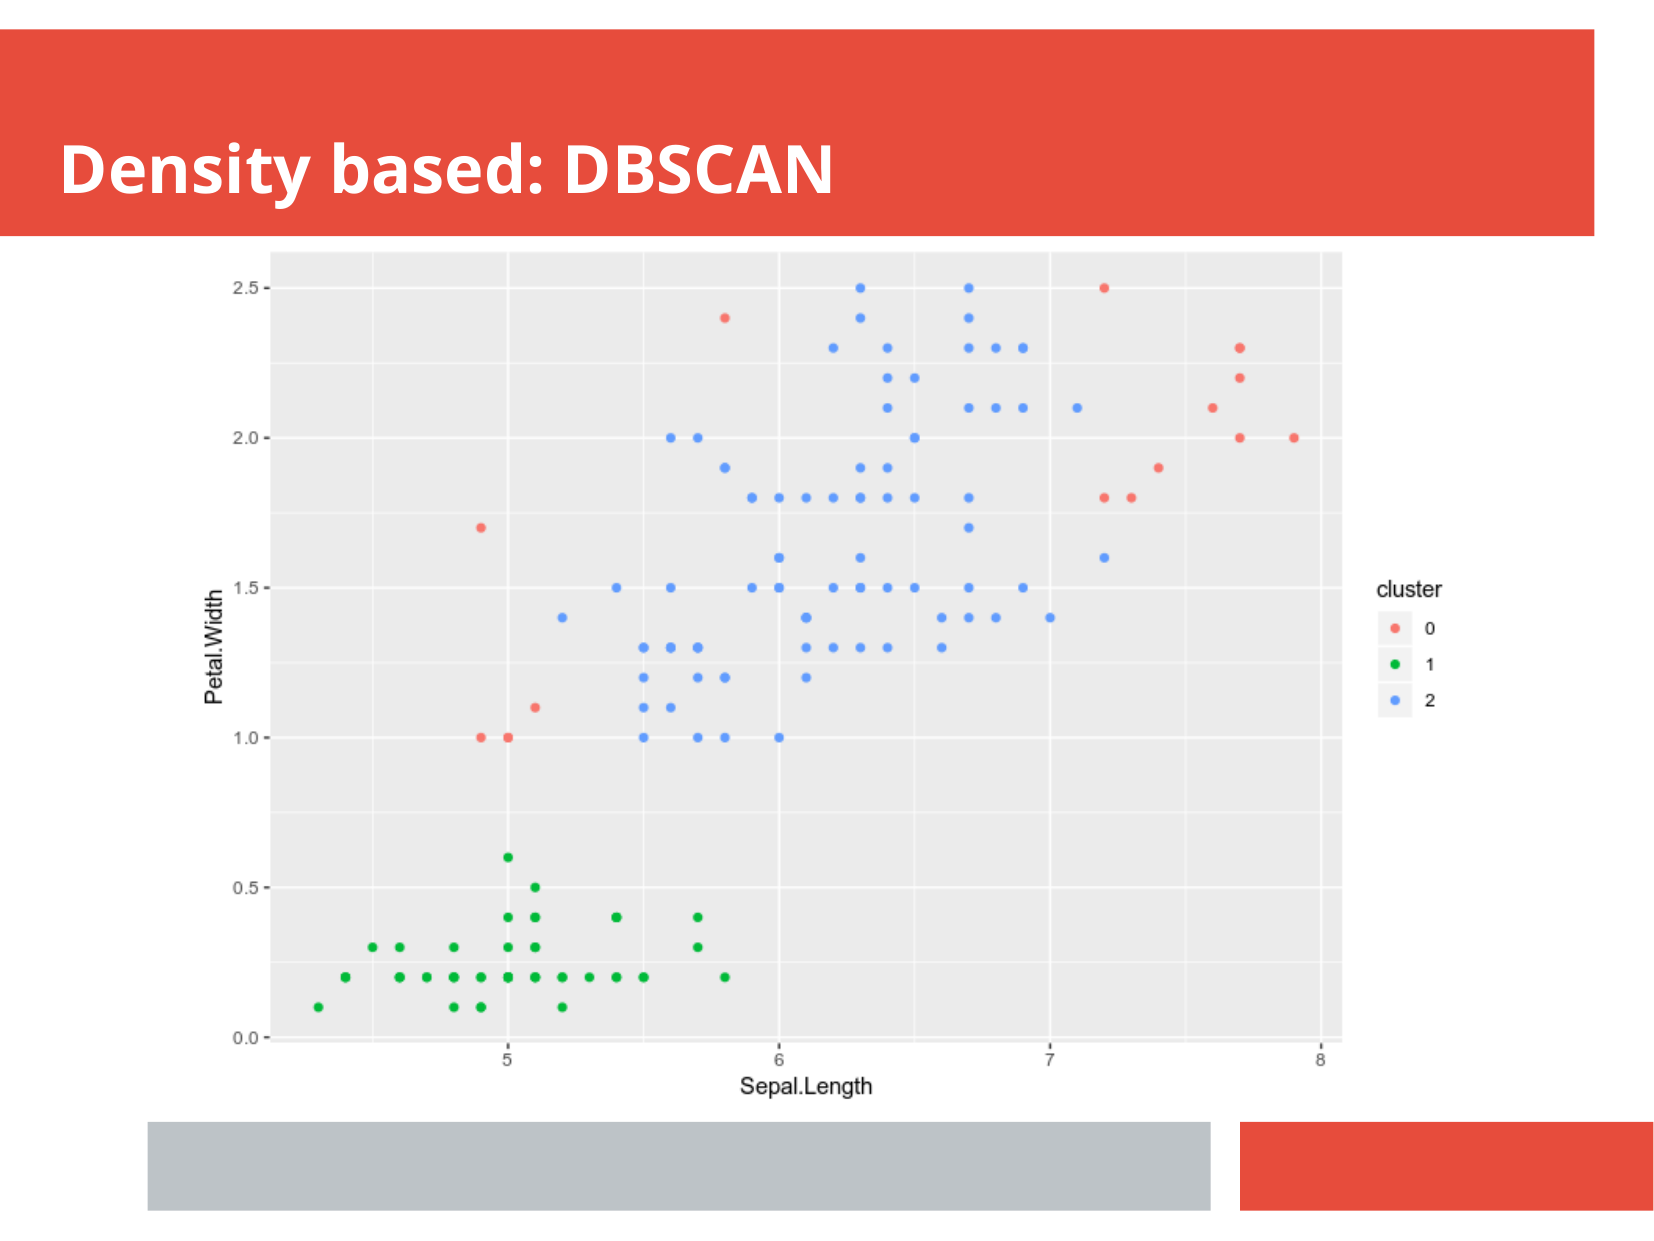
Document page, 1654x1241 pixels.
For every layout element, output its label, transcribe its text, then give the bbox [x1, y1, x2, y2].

text_box Density based: DBSCAN [58, 58, 1595, 207]
picture [194, 241, 1466, 1110]
